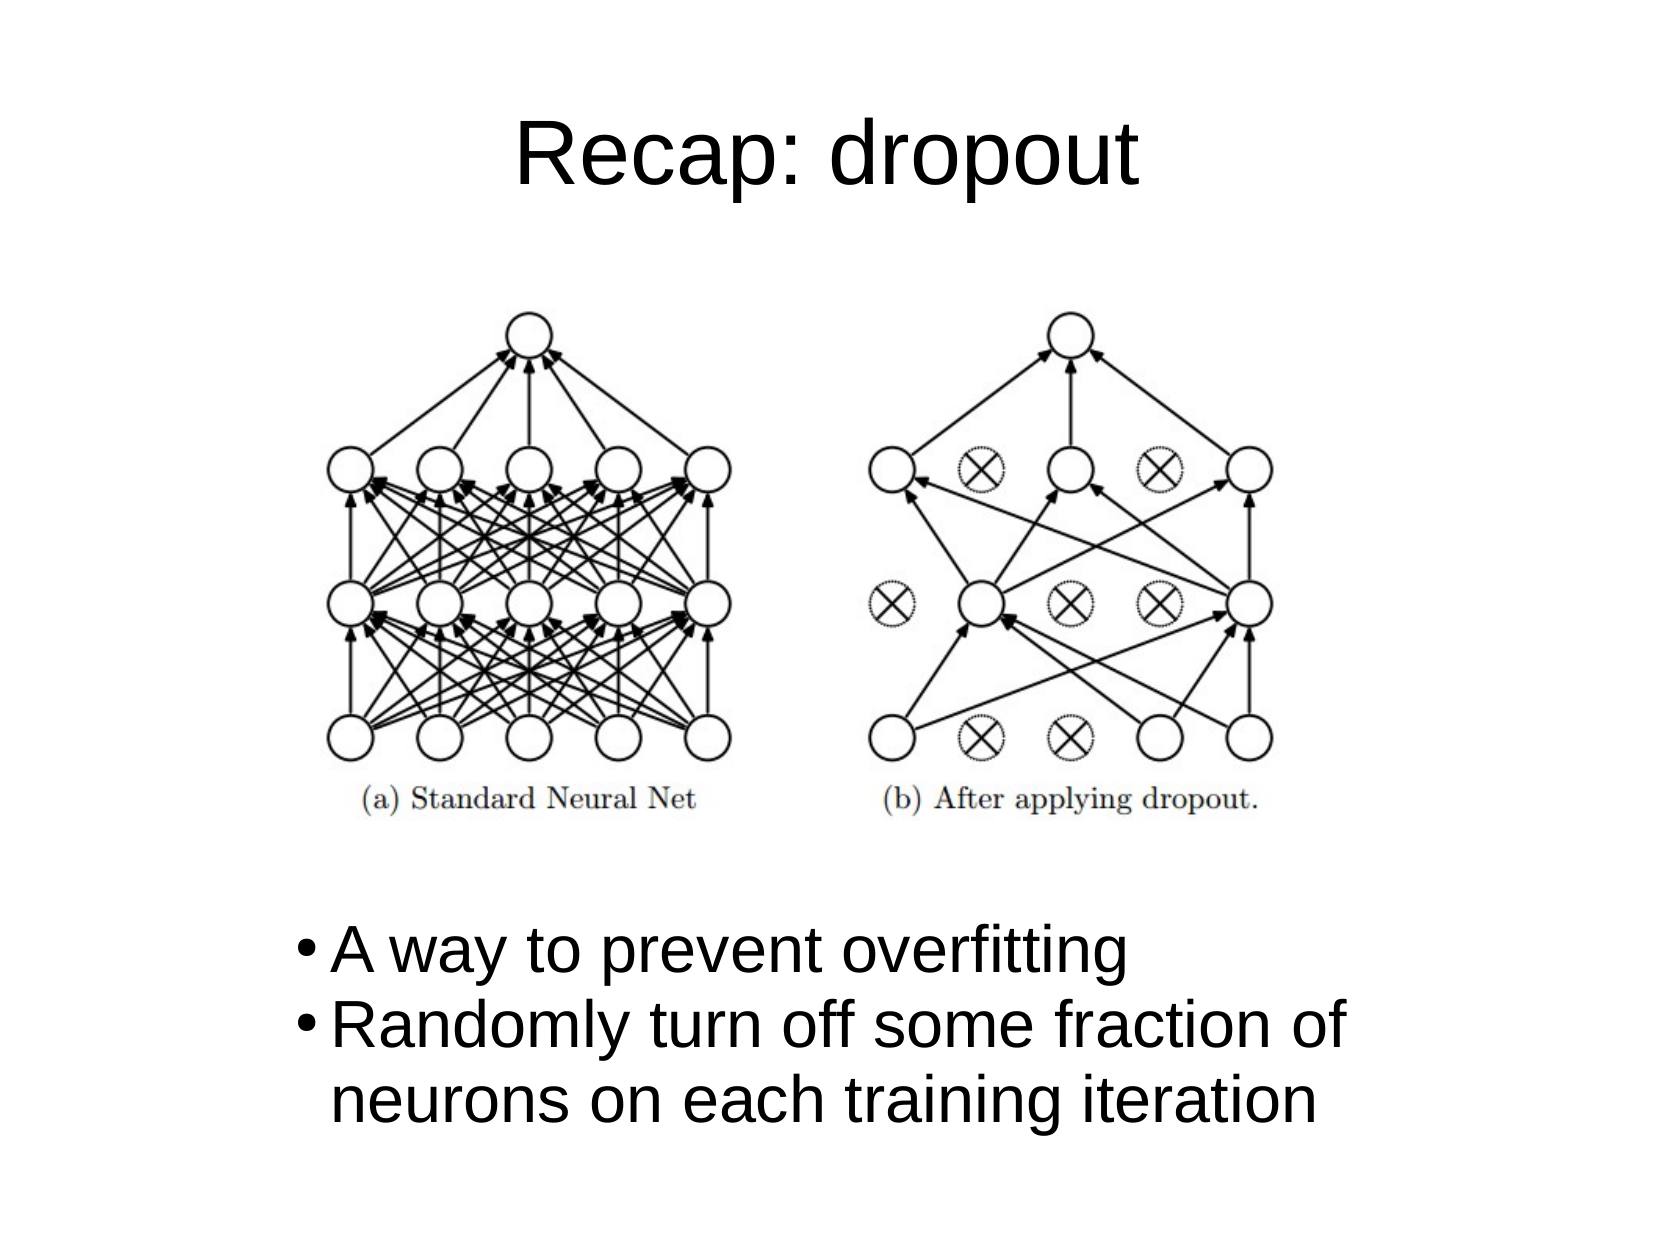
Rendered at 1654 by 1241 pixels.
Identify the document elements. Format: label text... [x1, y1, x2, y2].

title Recap: dropout [82, 49, 1571, 257]
picture [319, 307, 1280, 821]
subtitle A way to prevent overfitting Randomly turn off some fraction of neurons on each training iteration [295, 674, 1364, 1241]
